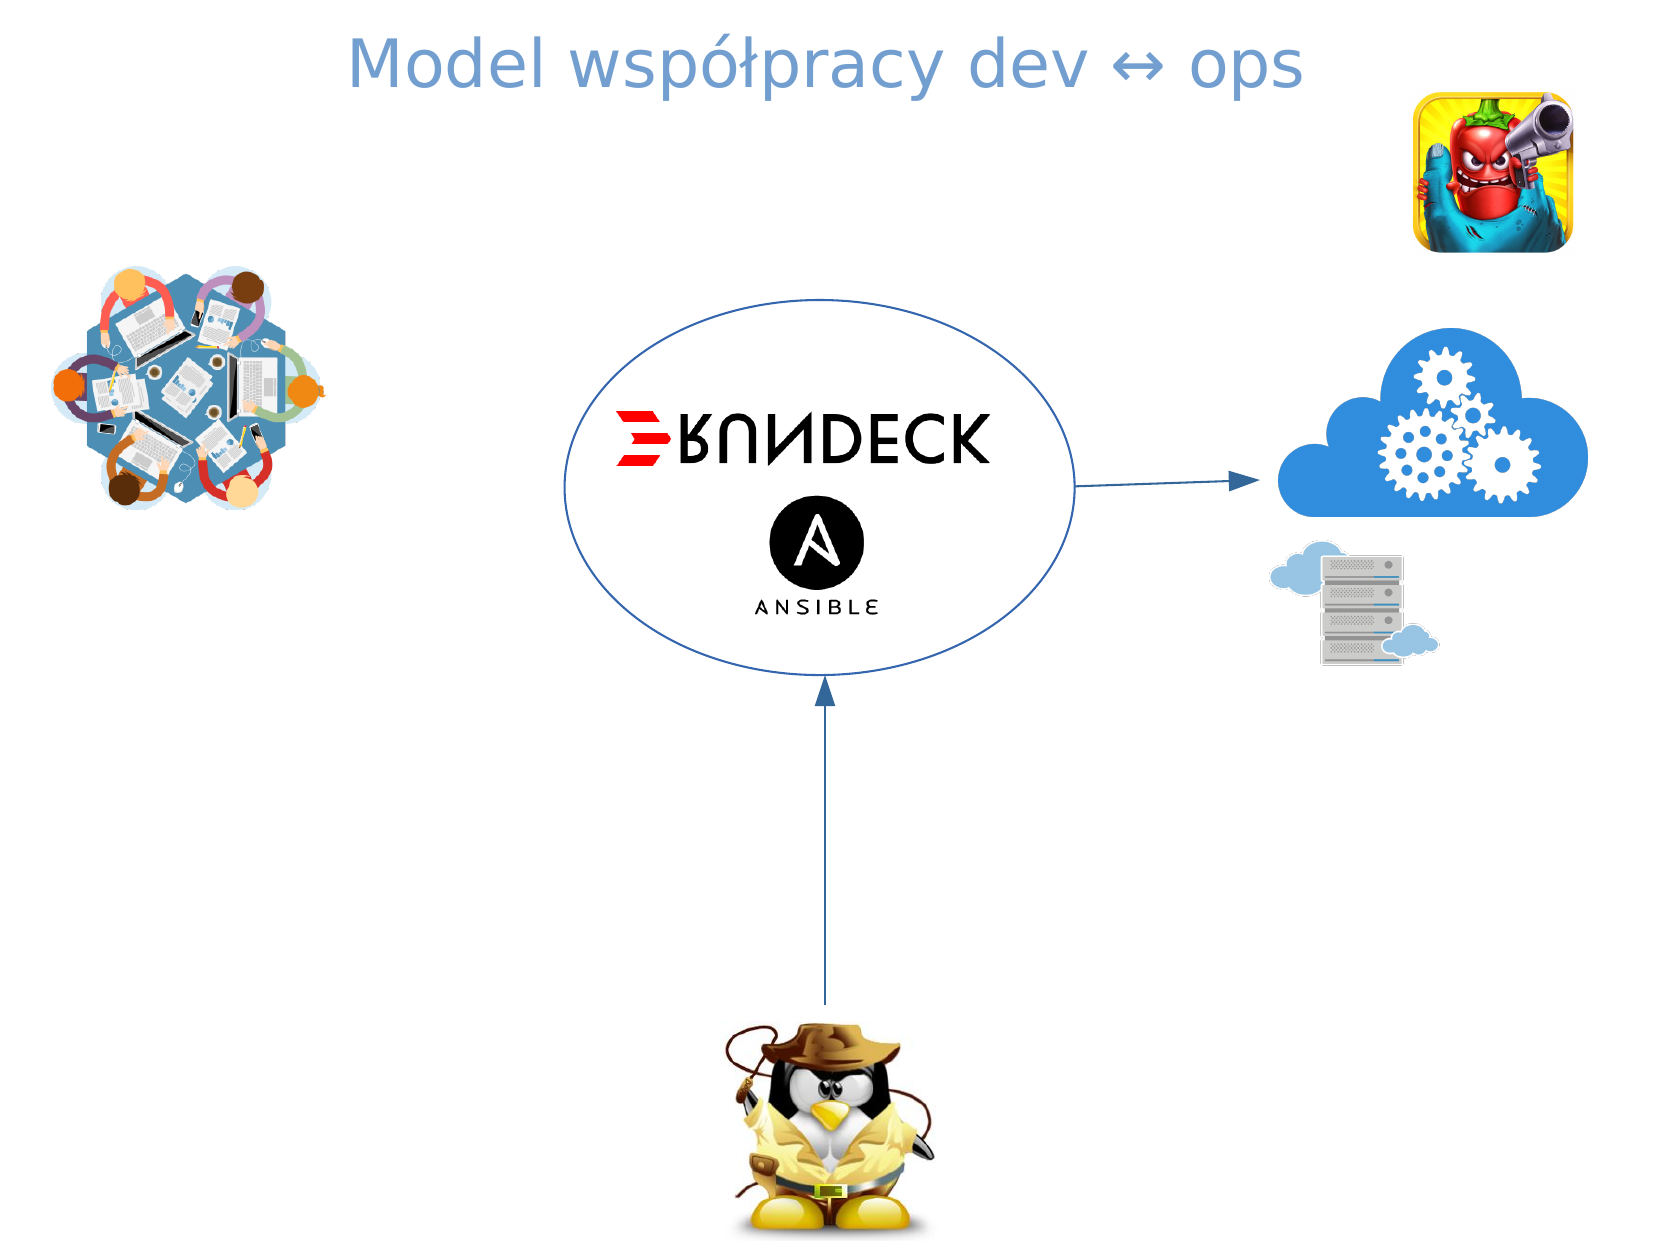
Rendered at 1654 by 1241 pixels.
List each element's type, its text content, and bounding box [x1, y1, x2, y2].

picture [616, 411, 990, 466]
picture [1278, 328, 1588, 517]
picture [0, 266, 405, 510]
picture [1267, 539, 1441, 667]
picture [1410, 89, 1576, 256]
text_box Model współpracy dev ↔ ops [332, 17, 1322, 111]
picture [741, 482, 890, 631]
picture [720, 1021, 939, 1241]
